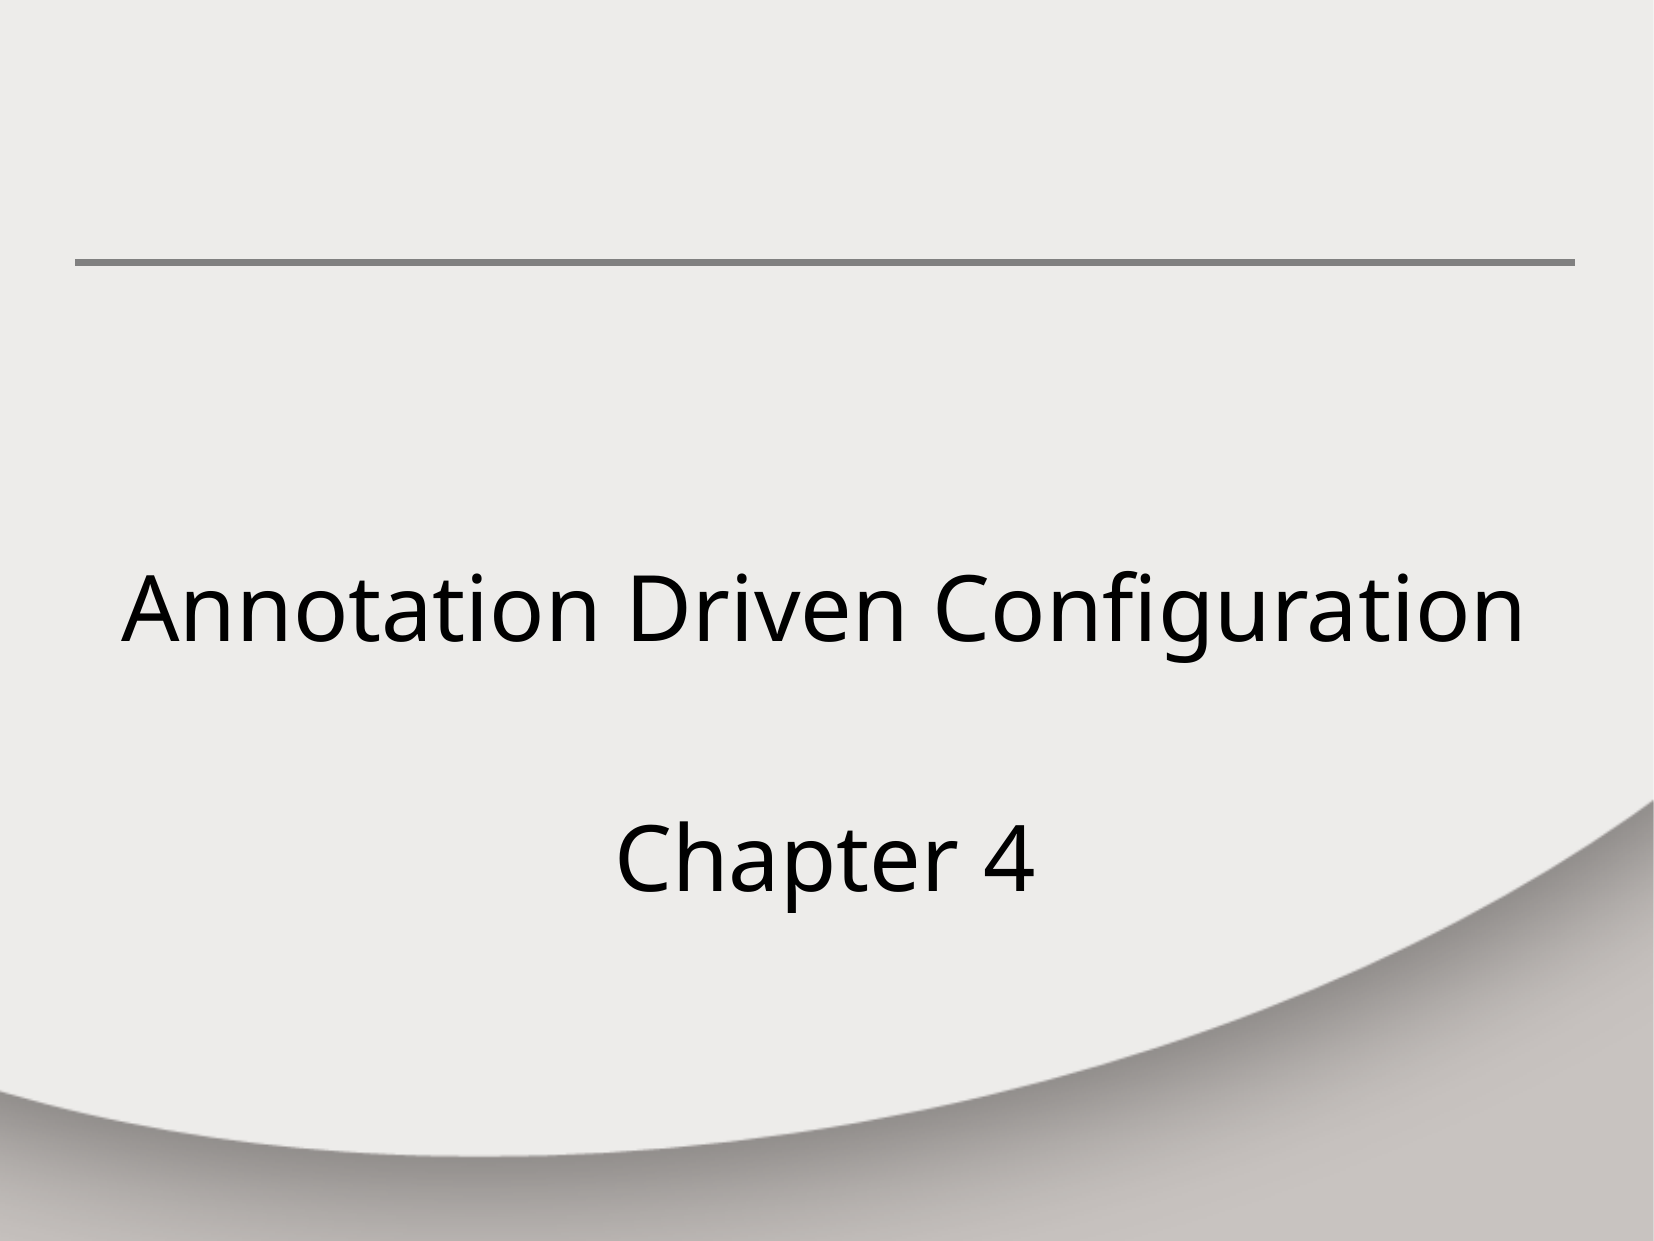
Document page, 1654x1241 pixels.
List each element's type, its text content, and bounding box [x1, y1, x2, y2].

text_box Annotation Driven Configuration Chapter 4 [75, 300, 1576, 1163]
picture [0, 0, 1654, 1241]
